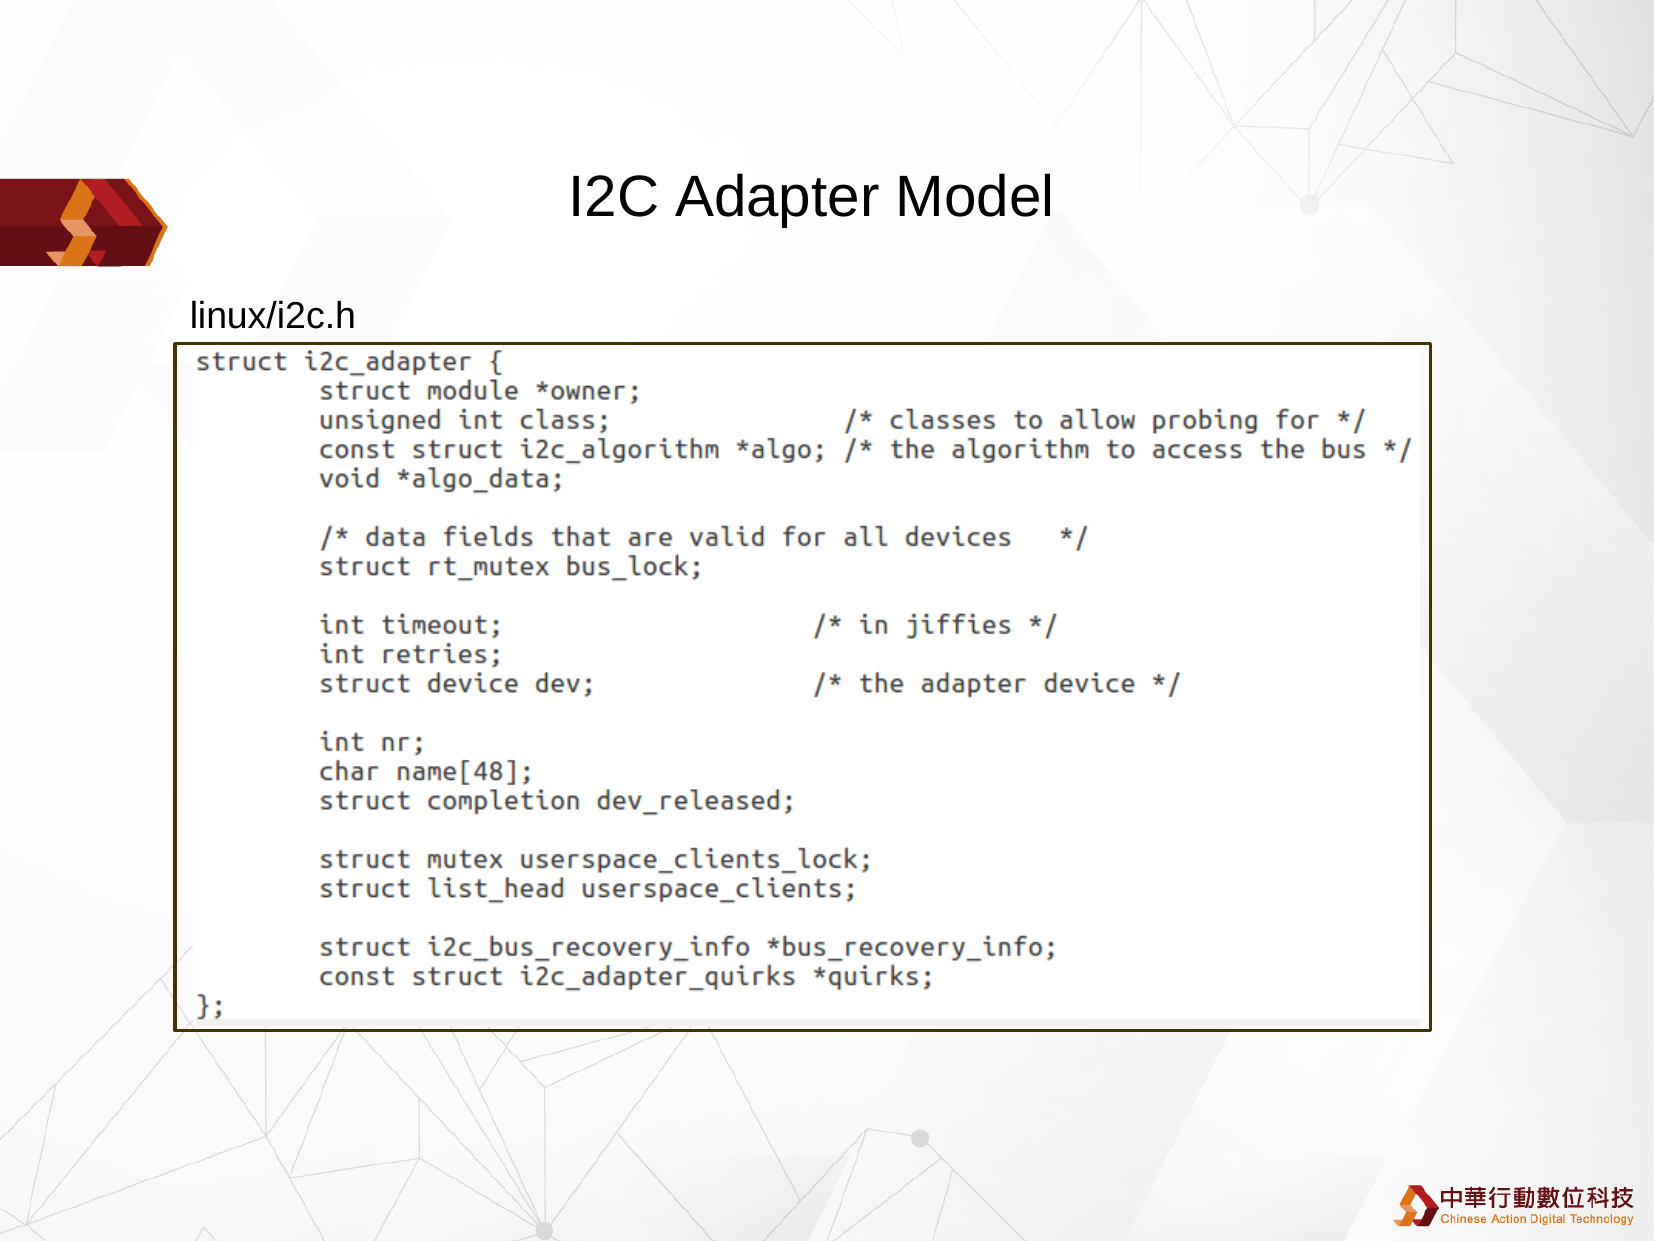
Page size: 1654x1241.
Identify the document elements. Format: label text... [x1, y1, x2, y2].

picture [0, 0, 1654, 1241]
text_box linux/i2c.h [174, 286, 371, 344]
title I2C Adapter Model [118, 112, 1506, 281]
